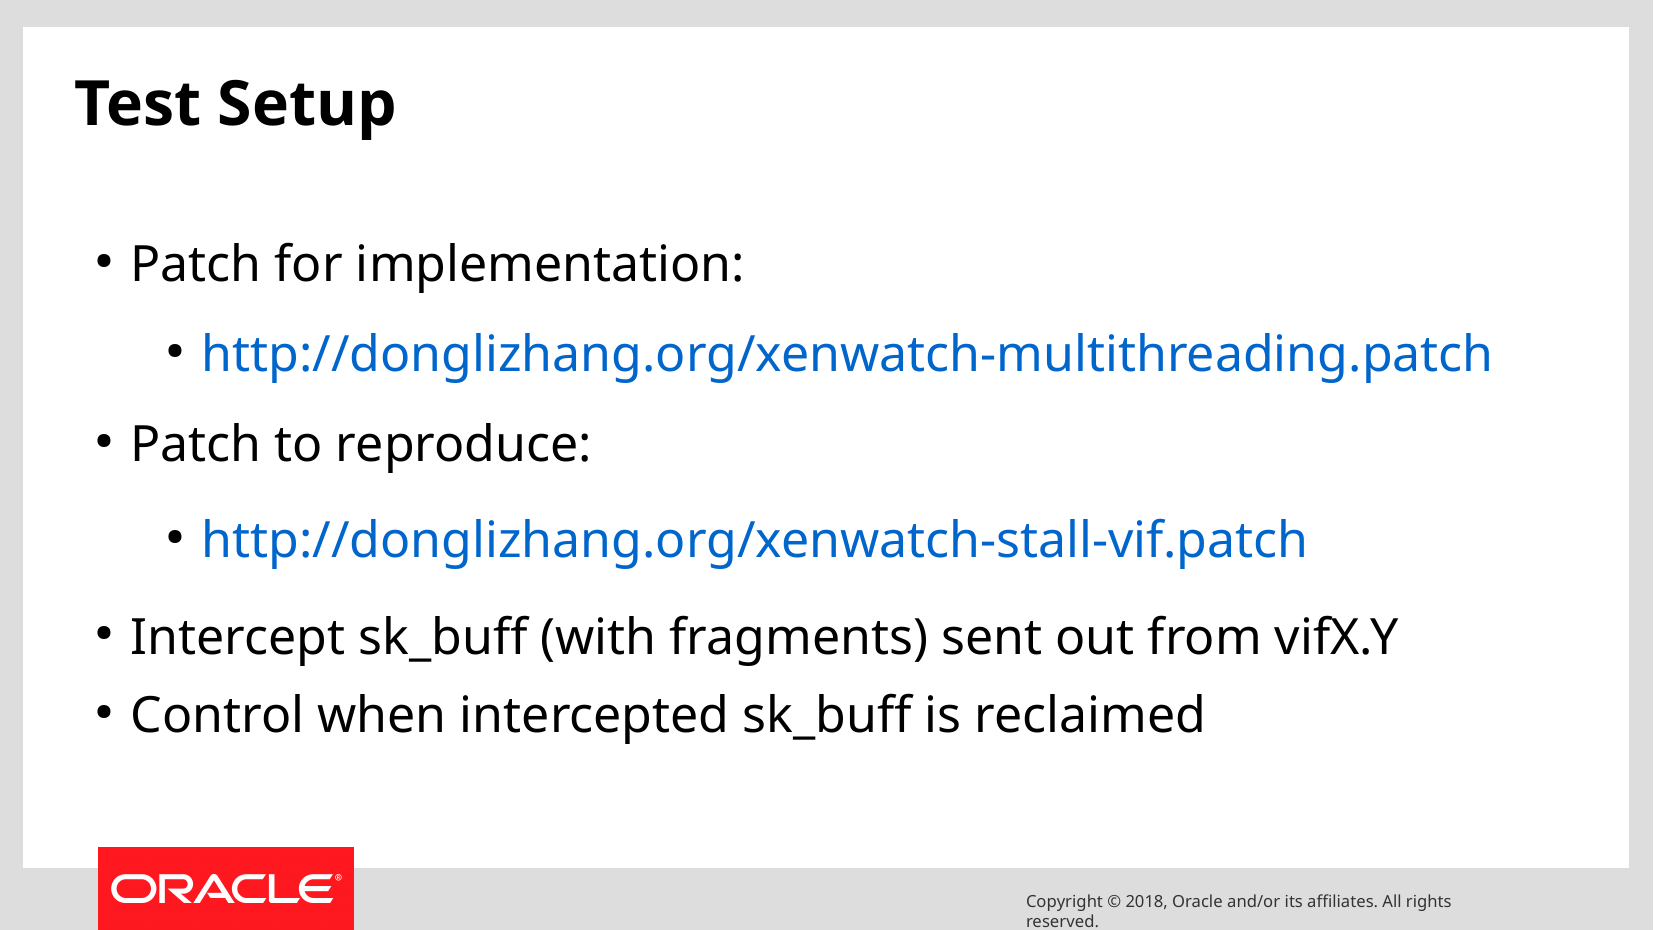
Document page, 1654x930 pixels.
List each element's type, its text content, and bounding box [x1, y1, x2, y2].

text_box Patch for implementation: http://donglizhang.org/xenwatch-multithreading.patch Patch to reproduce: http://donglizhang.org/xenwatch-stall-vif.patch Intercept sk_buff (with fragments) sent out from vifX.Y Control when intercepted sk_buff is reclaimed [80, 210, 1581, 826]
text_box Test Setup [60, 50, 1629, 151]
text_box [23, 27, 1629, 868]
text_box Copyright © 2018, Oracle and/or its affiliates. All rights reserved. [1011, 883, 1534, 918]
picture [98, 847, 354, 930]
